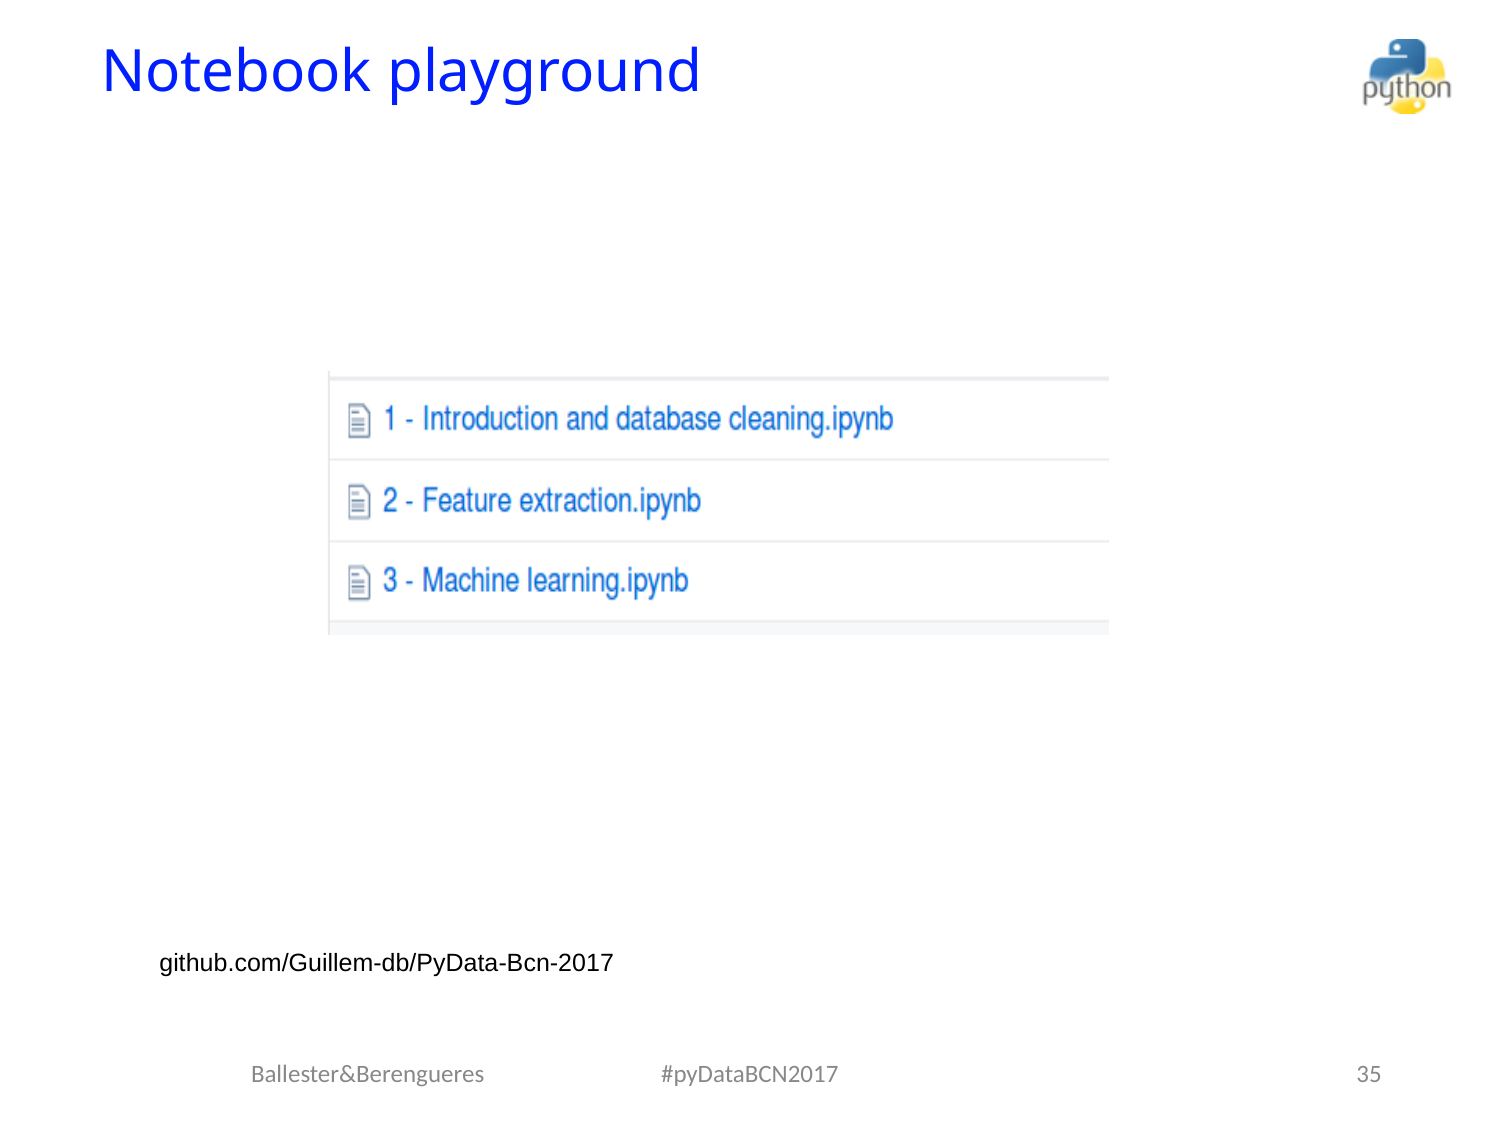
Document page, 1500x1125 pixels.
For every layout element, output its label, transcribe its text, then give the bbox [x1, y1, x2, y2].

slide_number <number> [1059, 1042, 1397, 1103]
slide_number Ballester&Berengueres [235, 1042, 496, 1103]
picture [1352, 39, 1463, 114]
title Notebook playground [86, 32, 1425, 114]
picture [294, 371, 1109, 635]
text_box github.com/Guillem-db/PyData-Bcn-2017 [144, 931, 637, 1006]
footer #pyDataBCN2017 [496, 1042, 1004, 1103]
